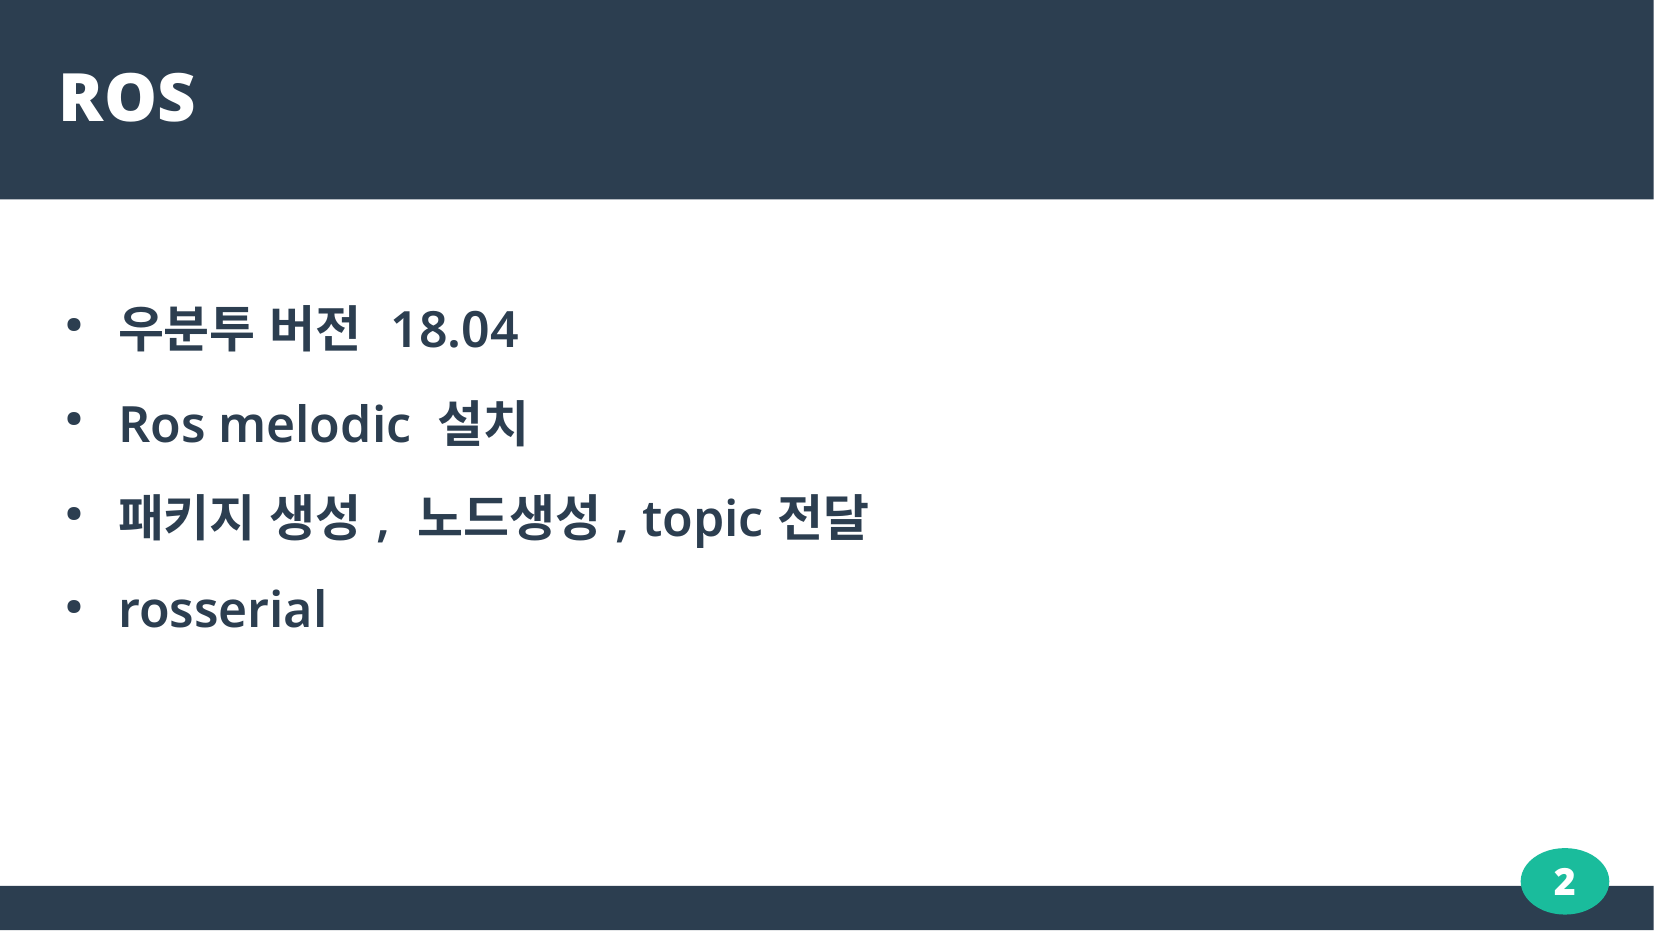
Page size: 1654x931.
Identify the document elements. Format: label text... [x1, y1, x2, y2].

list 우분투 버전 18.04 Ros melodic 설치 패키지 생성, 노드생성, topic전달 rosserial [47, 289, 1583, 745]
title ROS [59, 37, 1595, 155]
